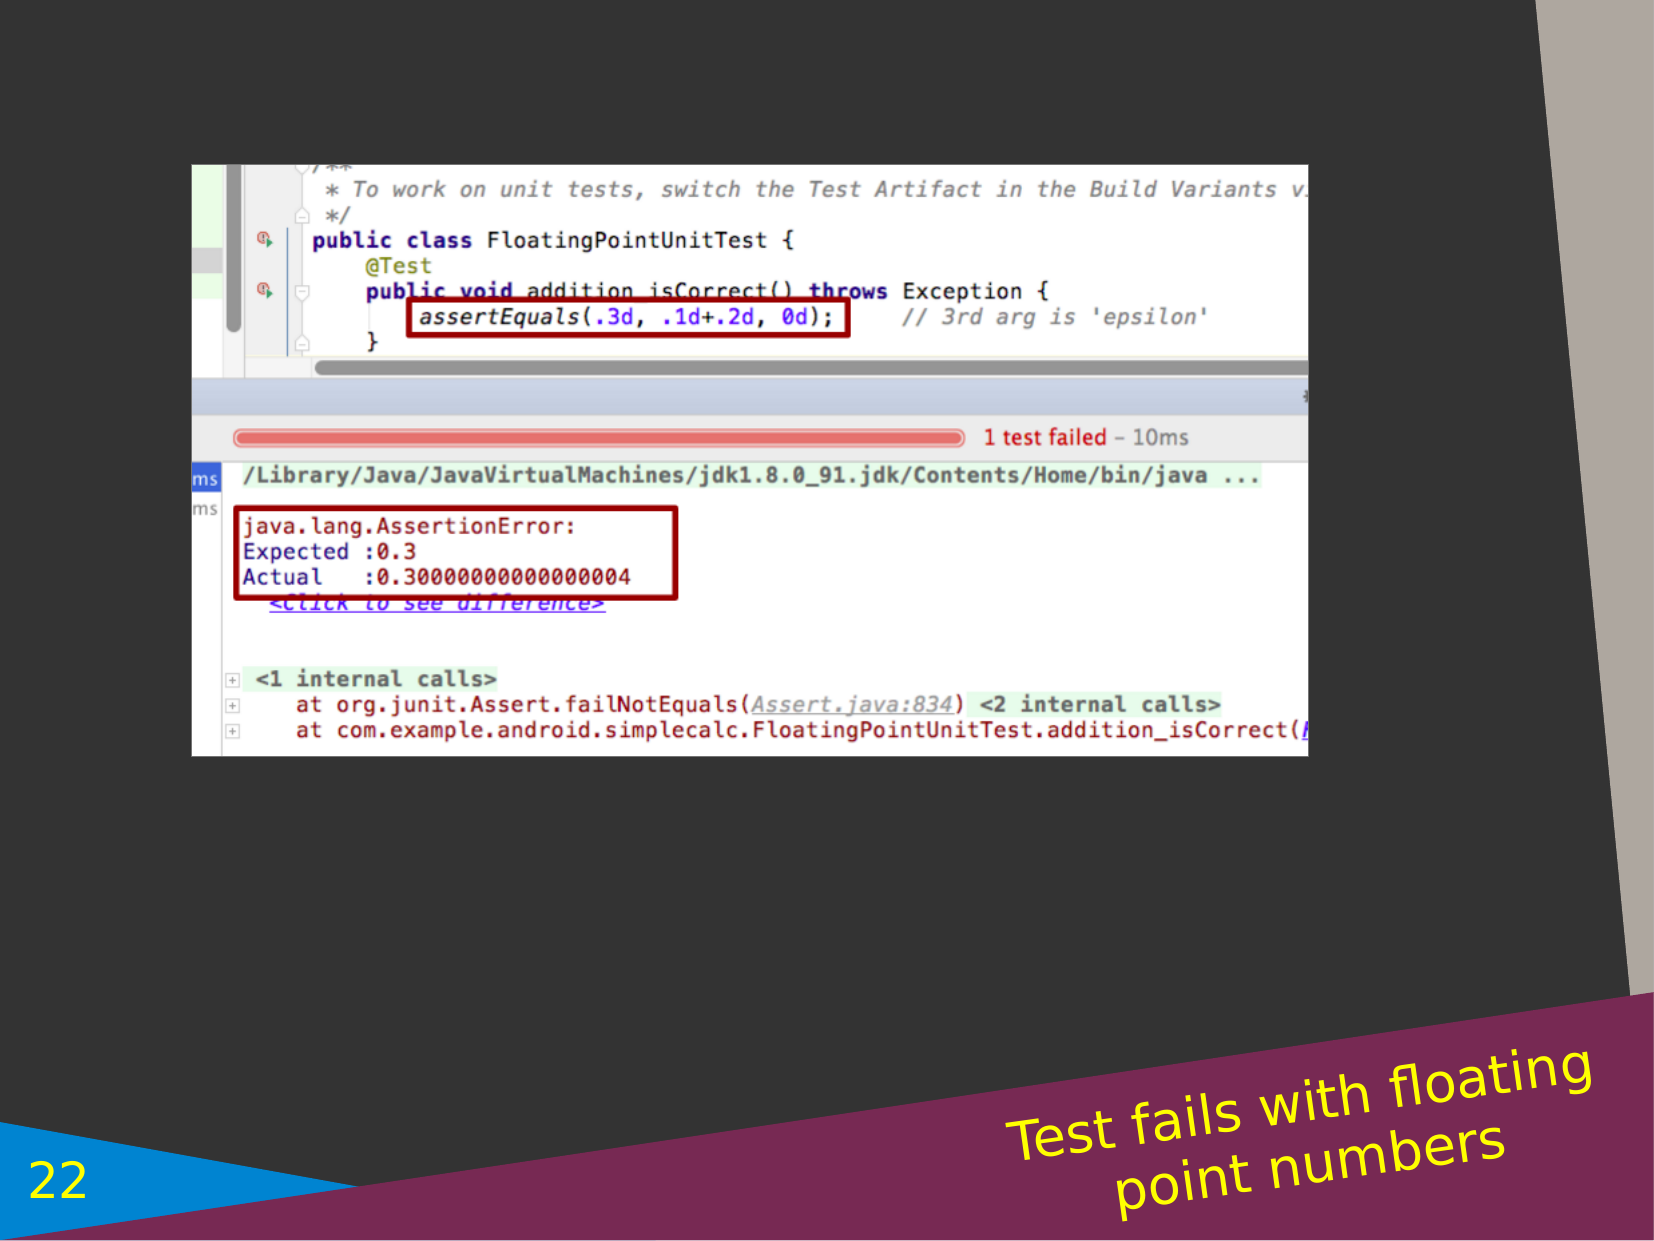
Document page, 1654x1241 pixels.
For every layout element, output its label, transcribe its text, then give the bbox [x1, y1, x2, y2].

picture [192, 165, 1308, 756]
title Test fails with floating point numbers [956, 995, 1654, 1241]
